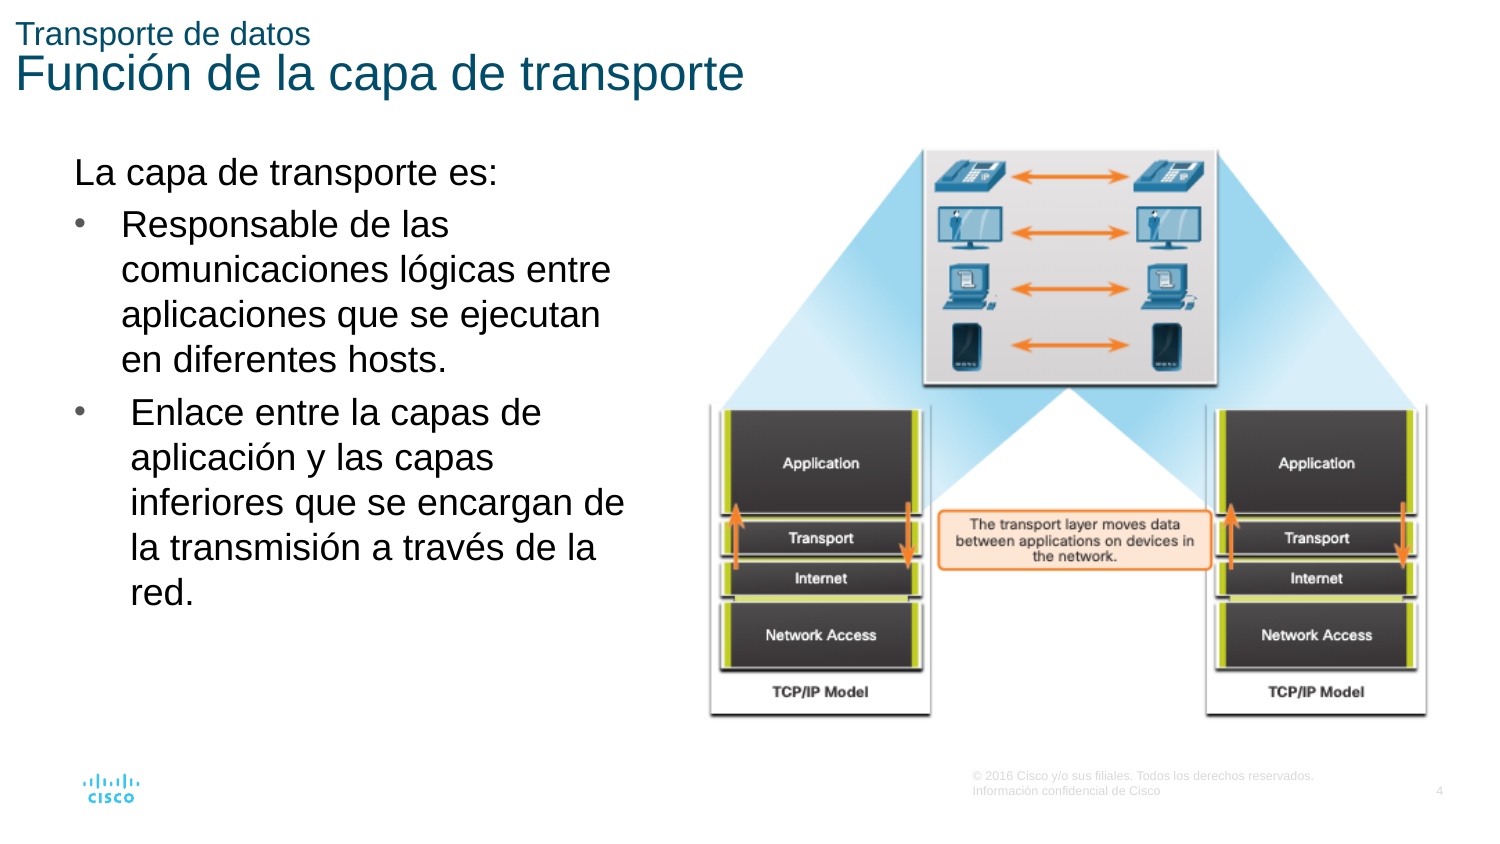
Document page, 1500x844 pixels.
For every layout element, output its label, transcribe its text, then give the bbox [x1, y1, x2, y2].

picture [706, 140, 1441, 725]
title Transporte de datos Función de la capa de transporte [0, 0, 1369, 121]
list La capa de transporte es: Responsable de las comunicaciones lógicas entre aplicaciones que se ejecutan en diferentes hosts. Enlace entre la capas de aplicación y las capas inferiores que se encargan de la transmisión a través de la red. [59, 140, 650, 725]
